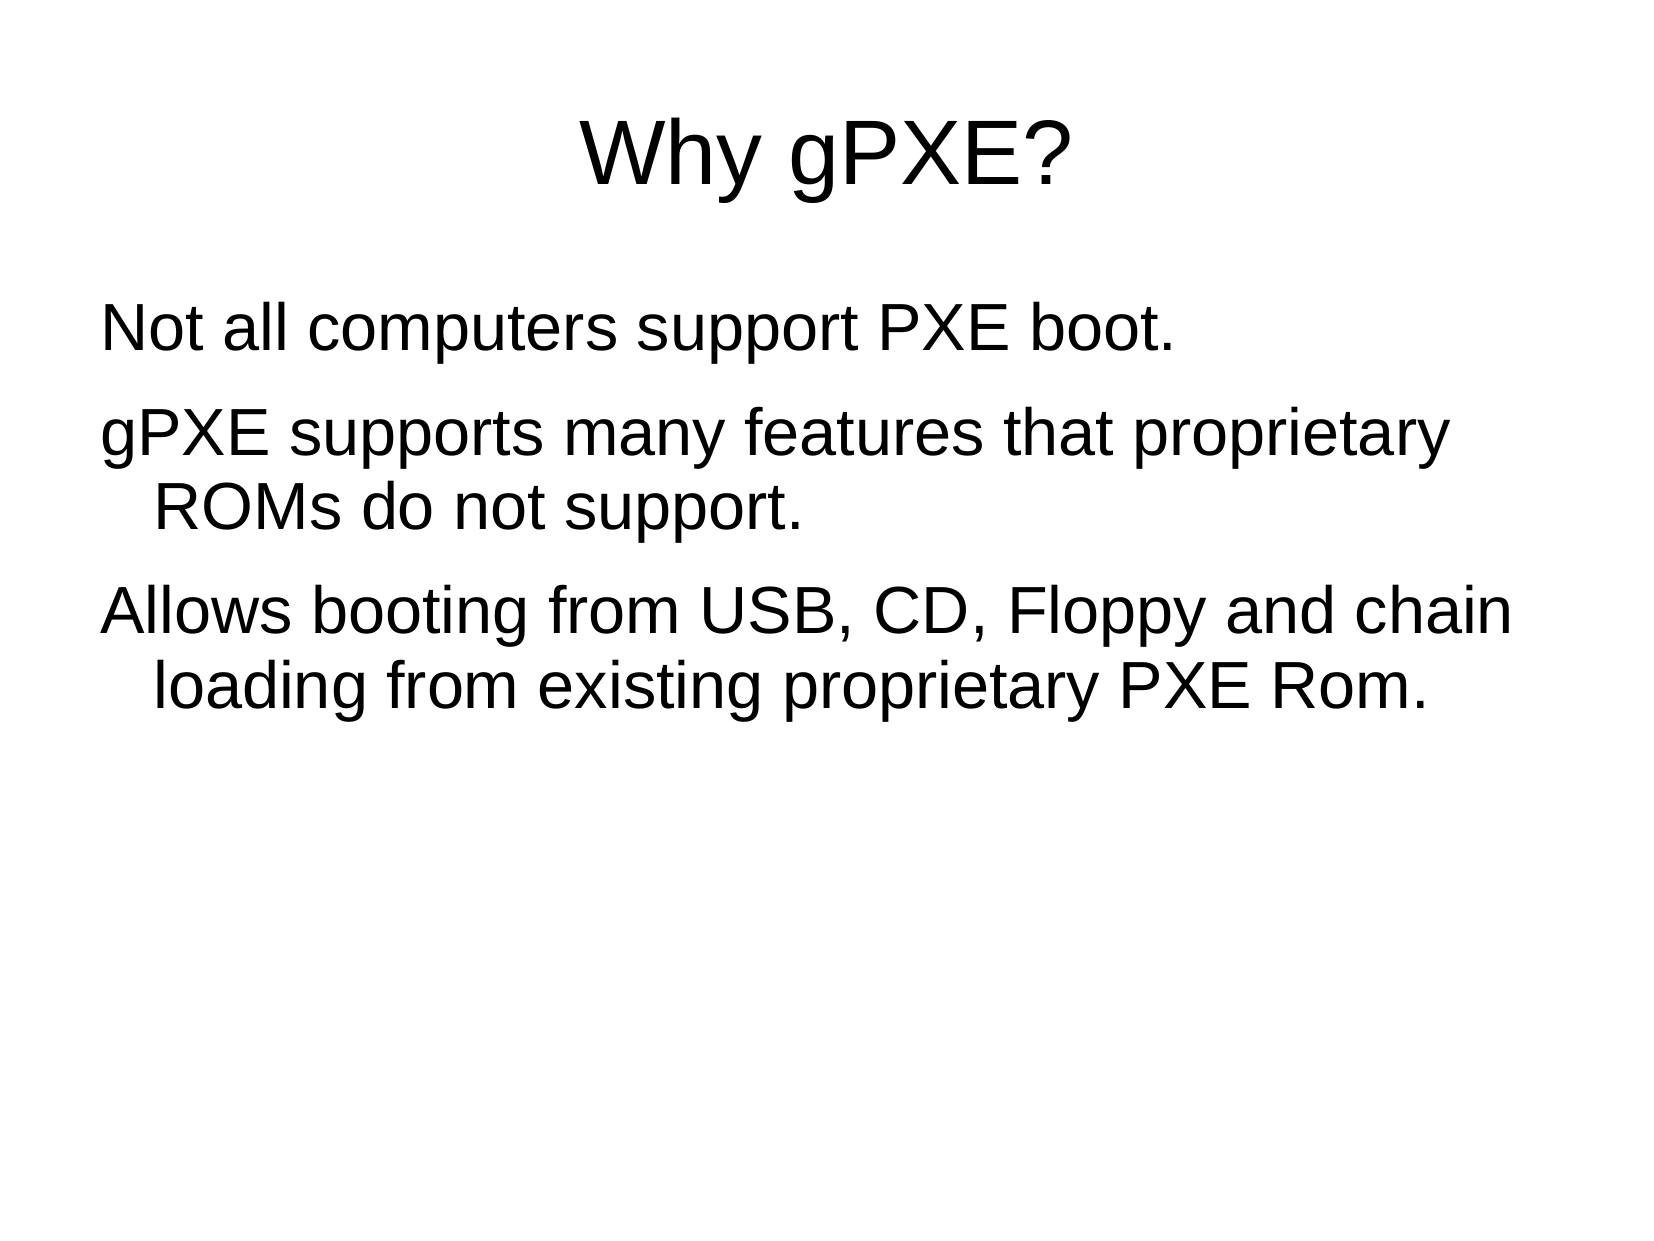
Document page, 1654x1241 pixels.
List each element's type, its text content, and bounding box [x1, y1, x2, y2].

title Why gPXE? [82, 56, 1571, 250]
list Not all computers support PXE boot. gPXE supports many features that proprietary ROMs do not support. Allows booting from USB, CD, Floppy and chain loading from existing proprietary PXE Rom. [82, 290, 1571, 1094]
